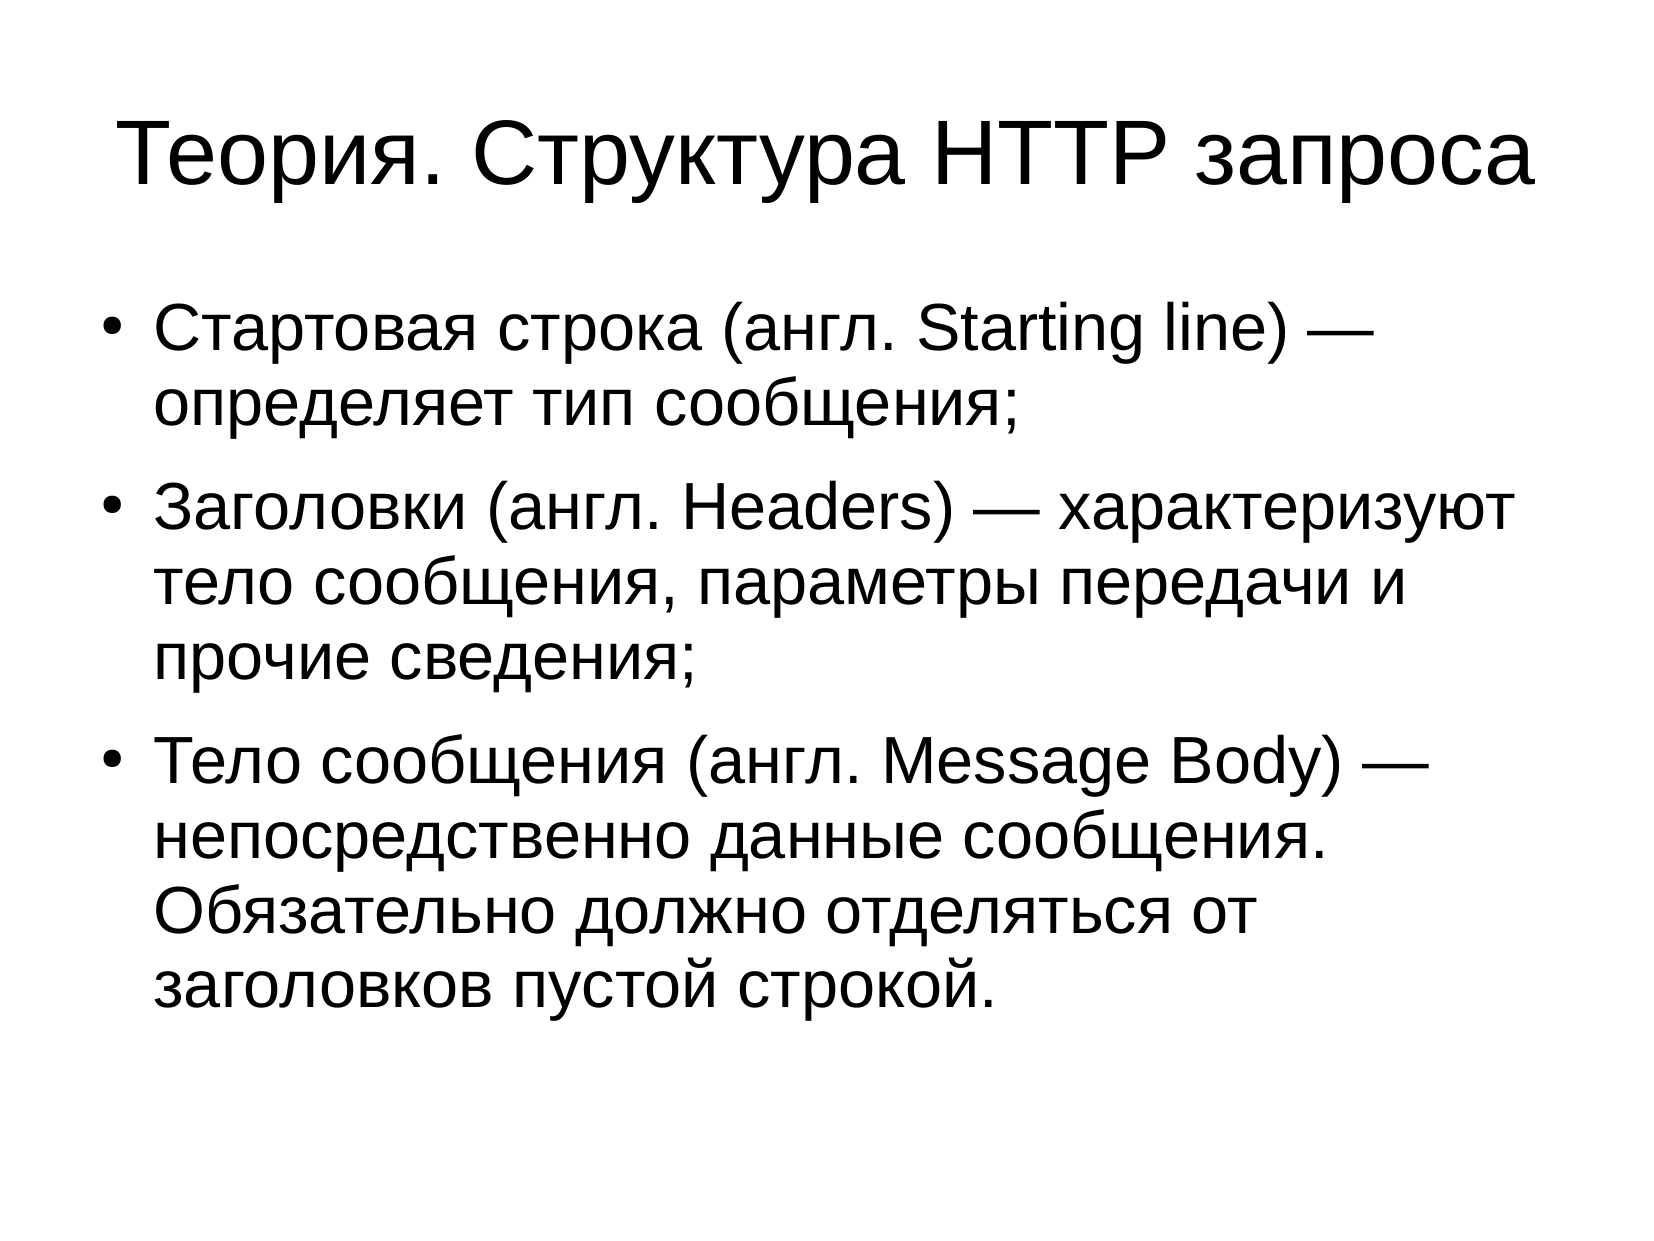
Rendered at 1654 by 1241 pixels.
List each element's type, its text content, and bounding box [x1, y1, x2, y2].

title Теория. Структура HTTP запроса [82, 49, 1571, 257]
list Стартовая строка (англ. Starting line) — определяет тип сообщения; Заголовки (англ. Headers) — характеризуют тело сообщения, параметры передачи и прочие сведения; Тело сообщения (англ. Message Body) — непосредственно данные сообщения. Обязательно должно отделяться от заголовков пустой строкой. [82, 290, 1571, 1023]
